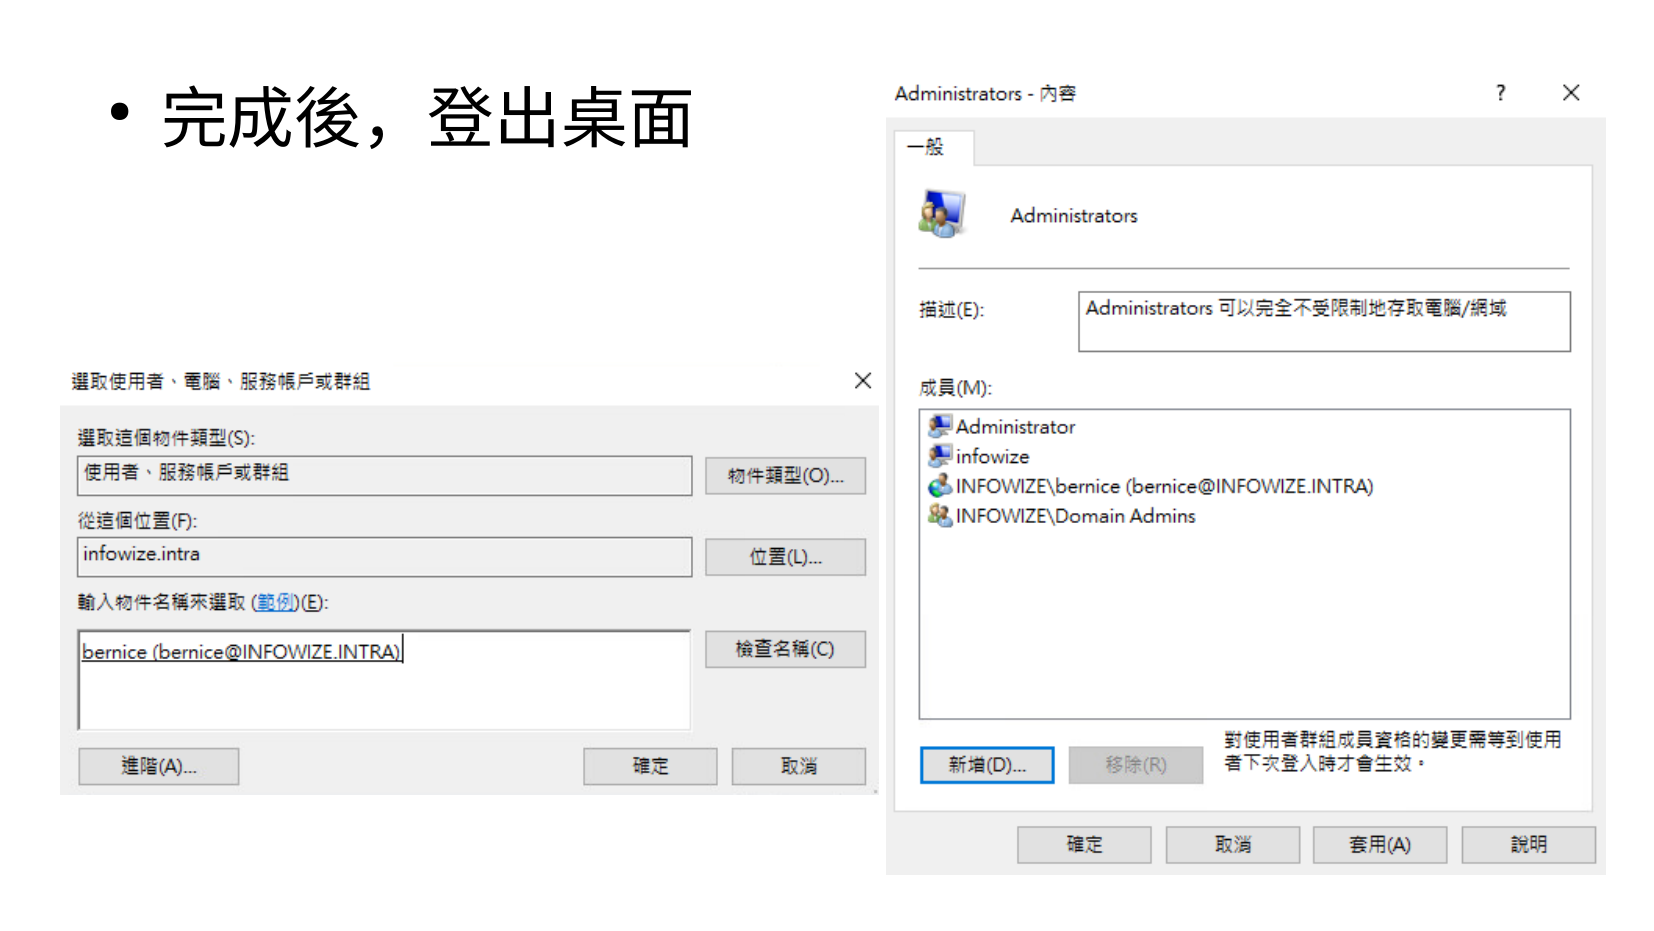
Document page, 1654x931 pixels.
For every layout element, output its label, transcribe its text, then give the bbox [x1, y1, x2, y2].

picture [60, 362, 879, 796]
picture [886, 74, 1606, 875]
title 完成後，登出桌面 [90, 16, 1546, 211]
